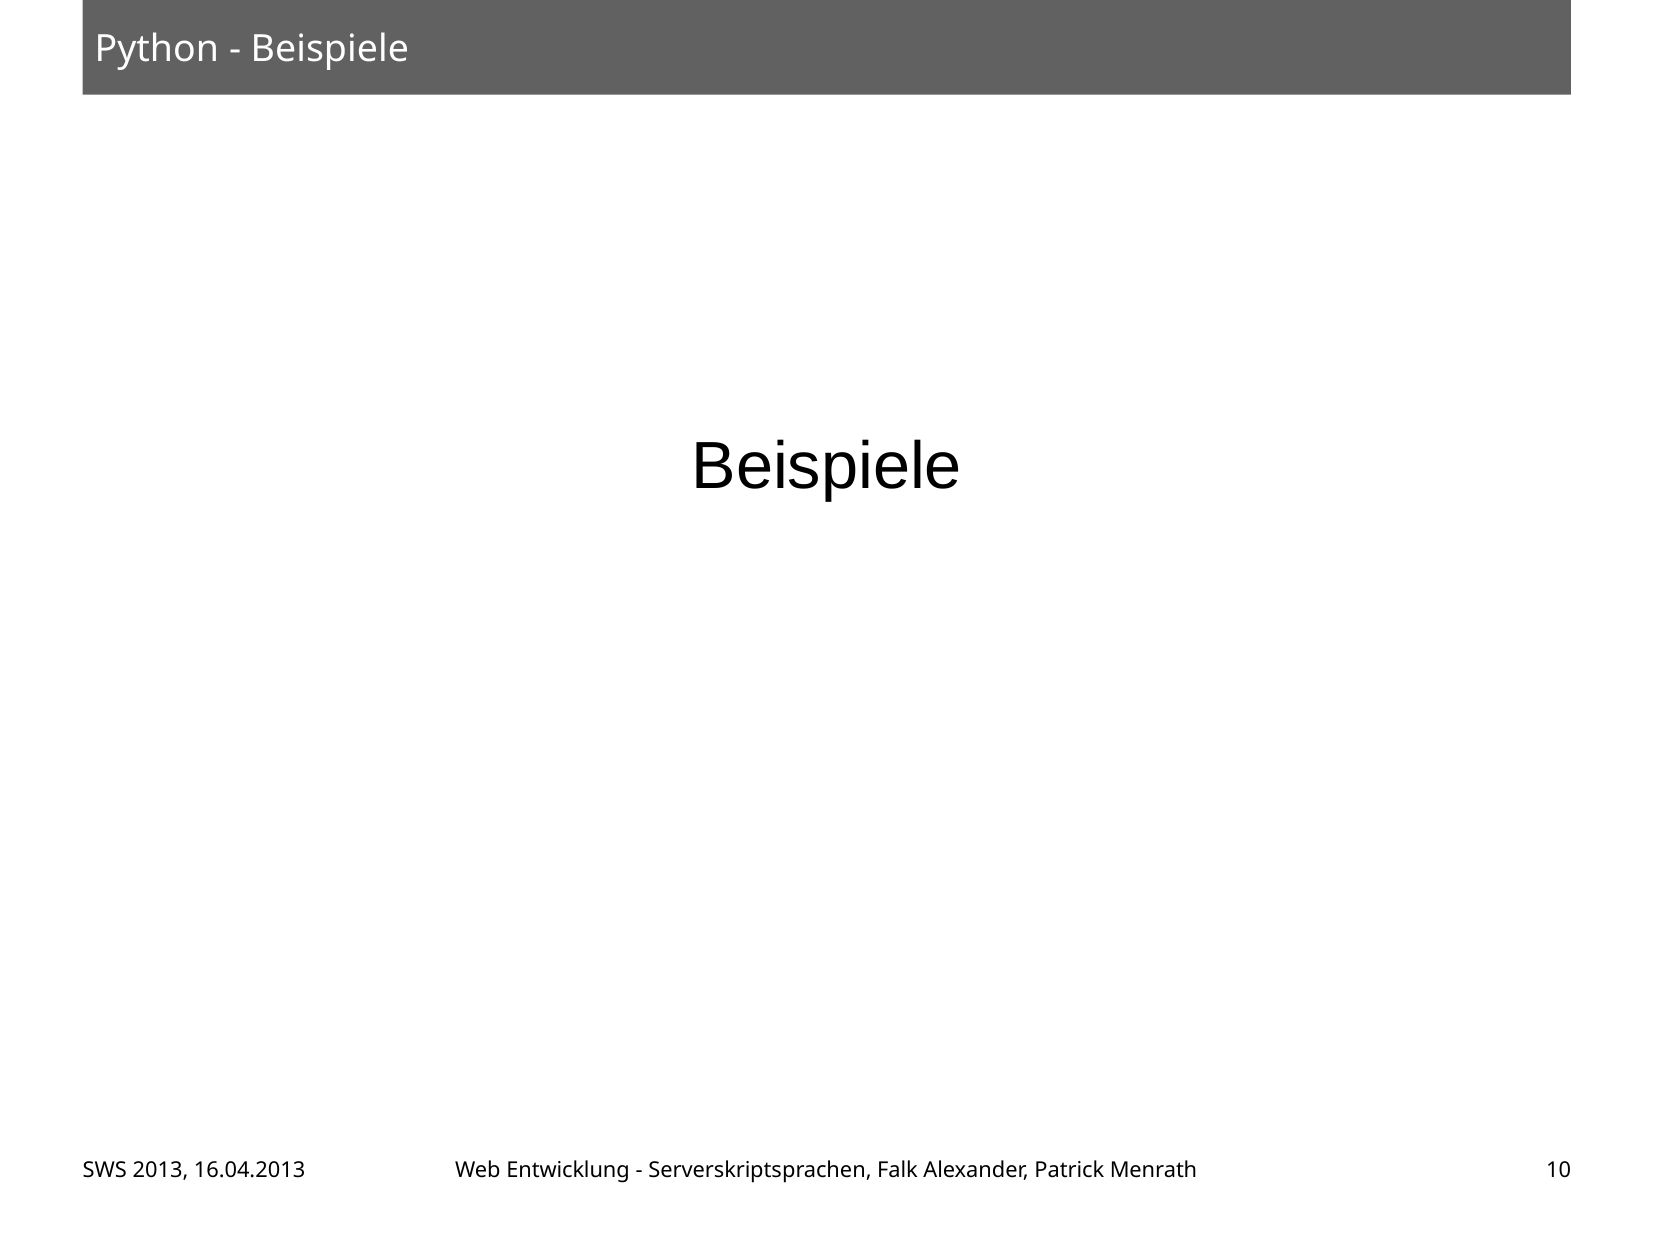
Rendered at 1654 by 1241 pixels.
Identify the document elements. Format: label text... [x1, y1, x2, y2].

subtitle Beispiele [82, 106, 1571, 826]
title Python - Beispiele [82, 0, 1571, 95]
